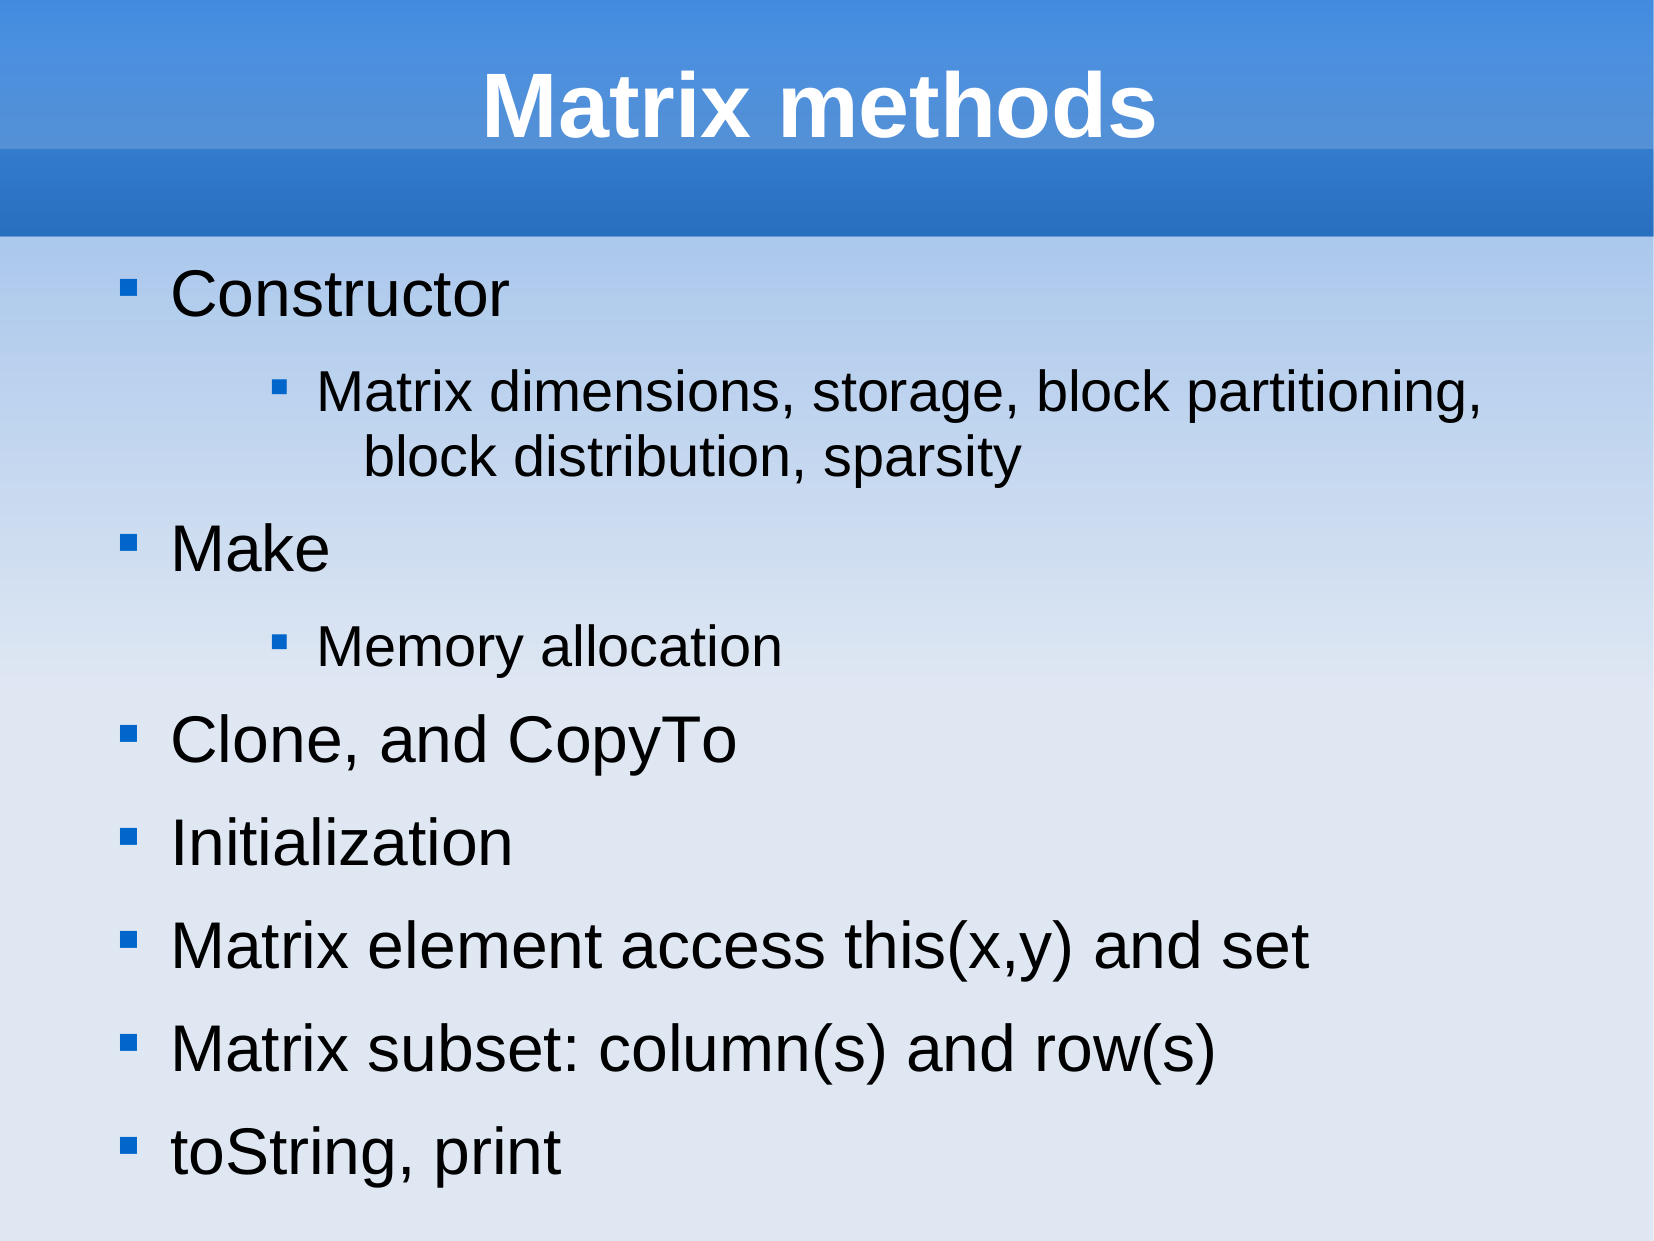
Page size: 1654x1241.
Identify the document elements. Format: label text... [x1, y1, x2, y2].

title Matrix methods [76, 0, 1565, 208]
list Constructor Matrix dimensions, storage, block partitioning, block distribution, sparsity Make Memory allocation Clone, and CopyTo Initialization Matrix element access this(x,y) and set Matrix subset: column(s) and row(s) toString, print [82, 252, 1571, 1196]
